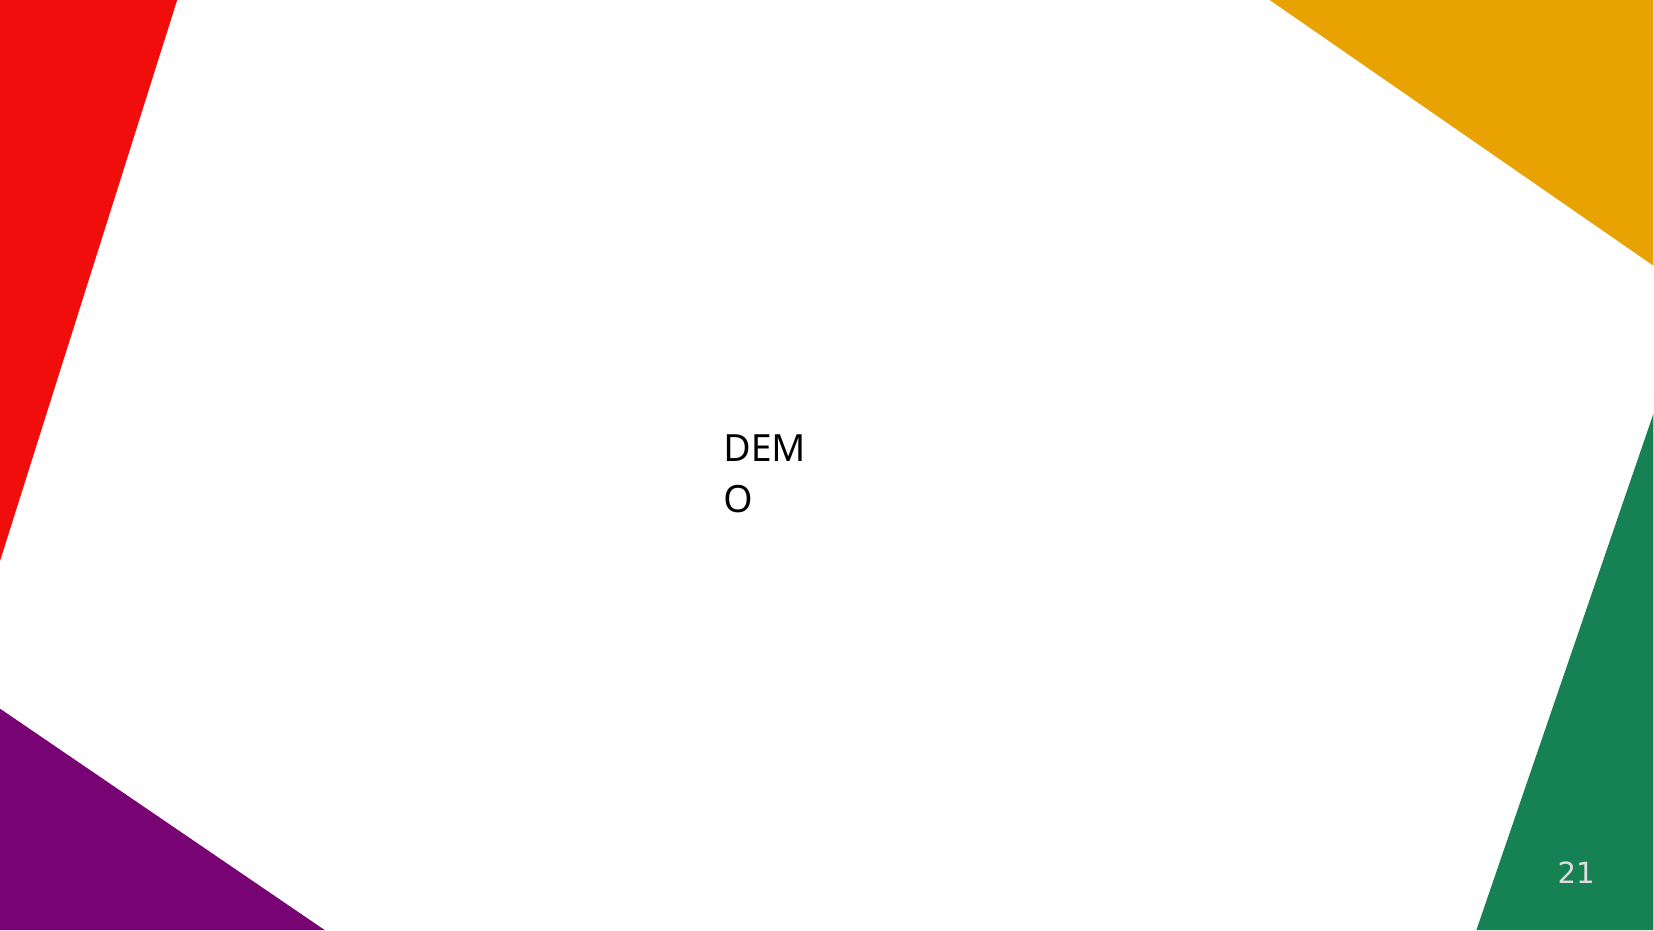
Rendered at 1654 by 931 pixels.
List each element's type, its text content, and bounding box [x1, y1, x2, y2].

text_box DEMO [708, 414, 845, 476]
